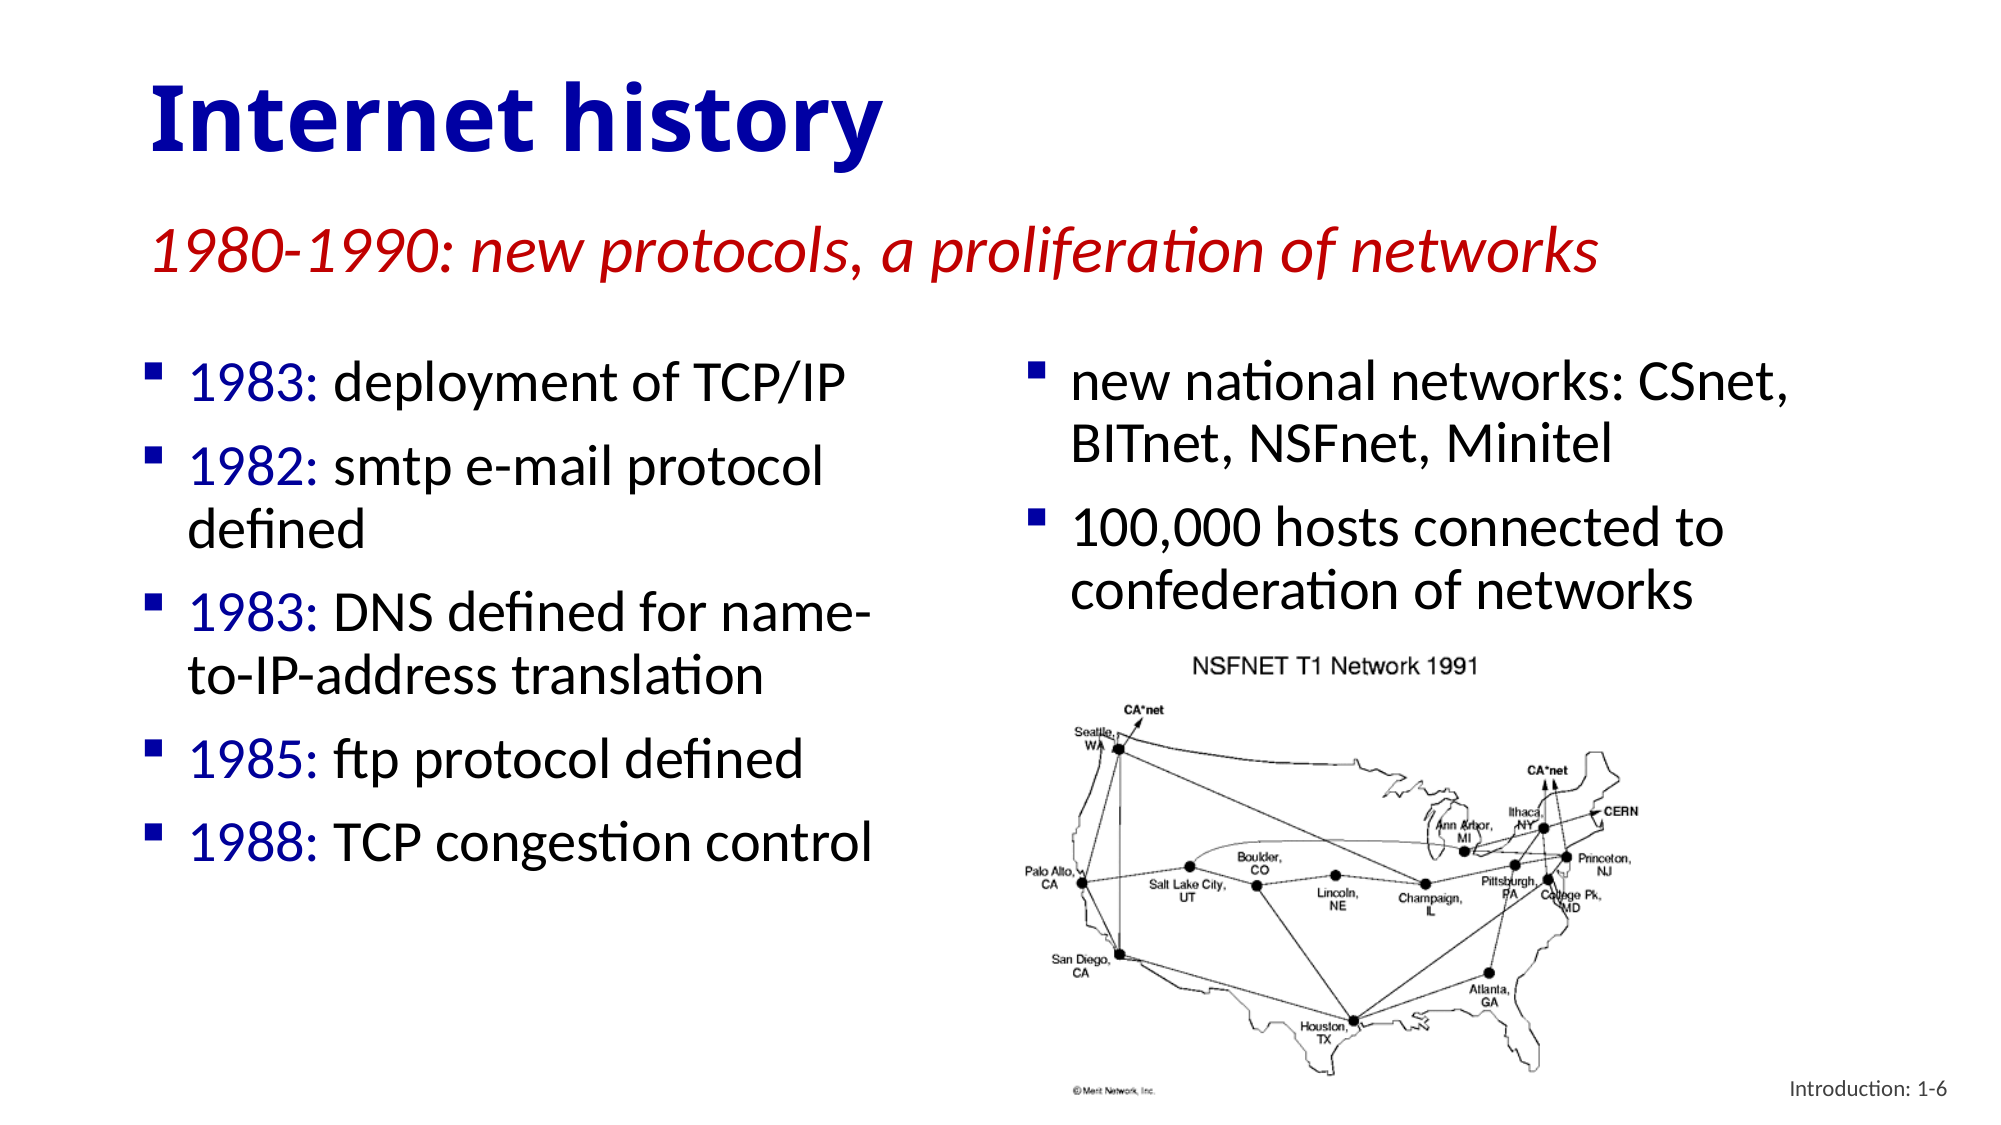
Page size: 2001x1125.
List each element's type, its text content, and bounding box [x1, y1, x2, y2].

text_box new national networks: CSnet, BITnet, NSFnet, Minitel 100,000 hosts connected to confederation of networks [1008, 342, 1924, 1055]
slide_number Introduction: 1-<numero> [1512, 1056, 1963, 1117]
text_box 1983: deployment of TCP/IP 1982: smtp e-mail protocol defined 1983: DNS defined for name-to-IP-address translation 1985: ftp protocol defined 1988: TCP congestion control [124, 343, 942, 1057]
title Internet history [135, 47, 1861, 195]
text_box 1980-1990: new protocols, a proliferation of networks [133, 198, 1616, 294]
picture [1013, 636, 1654, 1109]
